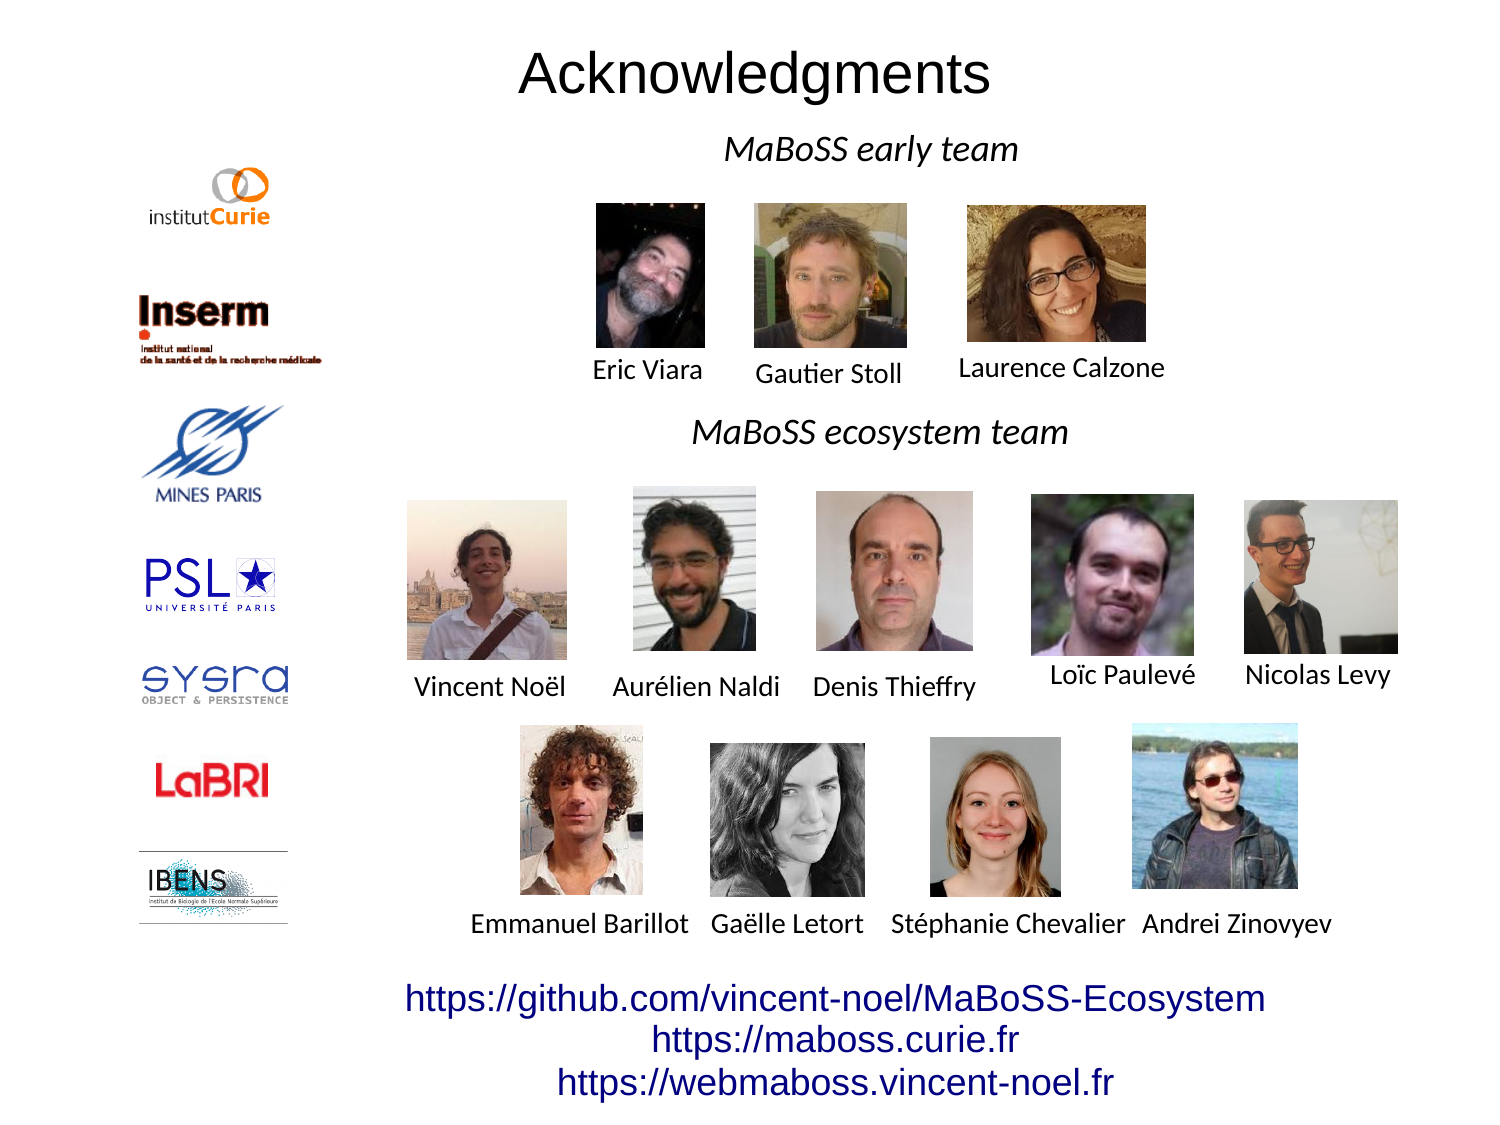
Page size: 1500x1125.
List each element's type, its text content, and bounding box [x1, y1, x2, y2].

text_box Eric Viara [577, 343, 719, 393]
picture [930, 737, 1061, 898]
picture [710, 743, 865, 898]
picture [967, 205, 1146, 342]
text_box Vincent Noël [399, 659, 582, 710]
picture [633, 486, 756, 651]
text_box MaBoSS ecosystem team [676, 400, 1094, 460]
text_box Aurélien Naldi [597, 659, 798, 710]
picture [596, 203, 705, 348]
text_box Laurence Calzone [943, 341, 1181, 392]
text_box Emmanuel Barillot [455, 897, 696, 947]
picture [142, 164, 300, 254]
picture [142, 666, 288, 704]
picture [407, 500, 567, 660]
text_box Loïc Paulevé [1035, 647, 1211, 698]
picture [129, 543, 292, 626]
text_box Andrei Zinovyev [1142, 897, 1348, 947]
text_box MaBoSS early team [708, 116, 1044, 177]
picture [754, 203, 907, 348]
text_box Stéphanie Chevalier [876, 897, 1142, 947]
picture [138, 294, 323, 366]
text_box Denis Thieffry [798, 659, 992, 710]
text_box Gaëlle Letort [696, 897, 876, 947]
picture [139, 851, 288, 924]
picture [1031, 494, 1194, 656]
text_box Nicolas Levy [1230, 647, 1406, 698]
picture [1244, 500, 1398, 647]
text_box https://github.com/vincent-noel/MaBoSS-Ecosystem https://maboss.curie.fr https://webmaboss.vincent-noel.fr [390, 969, 1282, 1125]
picture [520, 725, 643, 895]
picture [1132, 723, 1298, 889]
picture [816, 491, 973, 651]
text_box Gautier Stoll [740, 346, 918, 397]
picture [141, 405, 284, 503]
title Acknowledgments [41, 34, 1471, 106]
picture [156, 744, 268, 811]
